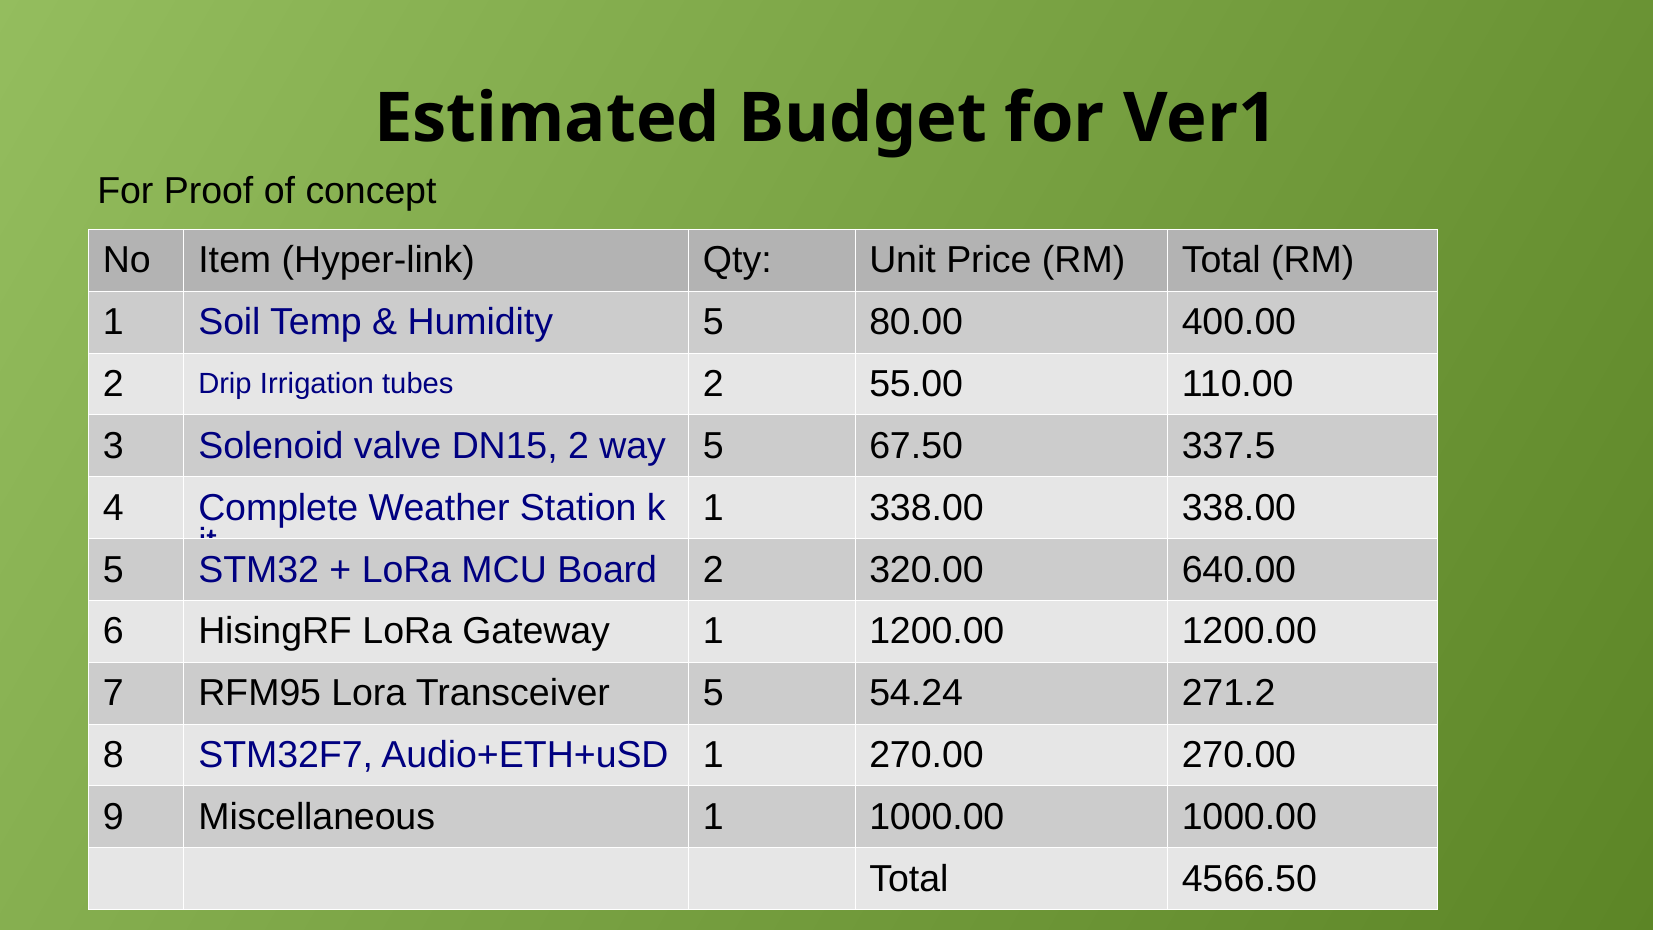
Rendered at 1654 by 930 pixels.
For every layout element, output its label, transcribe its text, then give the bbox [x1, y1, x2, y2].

table_cell [184, 848, 688, 909]
table_cell 1 [689, 725, 855, 785]
table_cell 1 [689, 601, 855, 662]
table_cell 3 [89, 415, 183, 476]
table_cell 270.00 [1168, 725, 1437, 785]
table_cell 320.00 [856, 539, 1167, 600]
table_cell 1 [689, 786, 855, 847]
table_cell Solenoid valve DN15, 2 way [184, 415, 688, 476]
table_cell 400.00 [1168, 292, 1437, 353]
table_cell 80.00 [856, 292, 1167, 353]
table_header Total (RM) [1168, 230, 1437, 291]
table_cell 5 [89, 539, 183, 600]
table_cell 1 [89, 292, 183, 353]
text_box For Proof of concept [82, 162, 604, 262]
table_cell 1 [689, 477, 855, 538]
table_cell 2 [689, 539, 855, 600]
table_cell Drip Irrigation tubes [184, 354, 688, 414]
table_cell [89, 848, 183, 909]
table_cell 640.00 [1168, 539, 1437, 600]
table_cell 2 [89, 354, 183, 414]
table_cell Miscellaneous [184, 786, 688, 847]
table_cell 338.00 [1168, 477, 1437, 538]
title Estimated Budget for Ver1 [82, 36, 1571, 193]
table_cell 270.00 [856, 725, 1167, 785]
table_header Qty: [689, 230, 855, 291]
table_cell STM32 + LoRa MCU Board [184, 539, 688, 600]
table_cell 4 [89, 477, 183, 538]
table_header Unit Price (RM) [856, 230, 1167, 291]
table_cell Soil Temp & Humidity [184, 292, 688, 353]
table_cell 338.00 [856, 477, 1167, 538]
table_cell STM32F7, Audio+ETH+uSD [184, 725, 688, 785]
table_cell 1200.00 [856, 601, 1167, 662]
table_cell 5 [689, 292, 855, 353]
table_header No [89, 262, 183, 291]
table_header No [134, 262, 145, 270]
table_cell 55.00 [856, 354, 1167, 414]
table_cell 1200.00 [1168, 601, 1437, 662]
table_cell 1000.00 [856, 786, 1167, 847]
table_cell 9 [89, 786, 183, 847]
table_cell 67.50 [856, 415, 1167, 476]
table_cell 5 [689, 663, 855, 724]
table_cell Complete Weather Station kit [184, 477, 688, 538]
table_header Item (Hyper-link) [184, 230, 688, 291]
table_cell HisingRF LoRa Gateway [184, 601, 688, 662]
table_cell 54.24 [856, 663, 1167, 724]
table_cell 4566.50 [1168, 848, 1437, 909]
table_cell RFM95 Lora Transceiver [184, 663, 688, 724]
table_cell 337.5 [1168, 415, 1437, 476]
table_cell 7 [89, 663, 183, 724]
table_cell 2 [689, 354, 855, 414]
table_cell 110.00 [1168, 354, 1437, 414]
table_cell [689, 848, 855, 909]
table_cell 271.2 [1168, 663, 1437, 724]
table_cell Total [856, 848, 1167, 909]
table_cell 8 [89, 725, 183, 785]
table_cell 1000.00 [1168, 786, 1437, 847]
table_cell 6 [89, 601, 183, 662]
table_cell 5 [689, 415, 855, 476]
